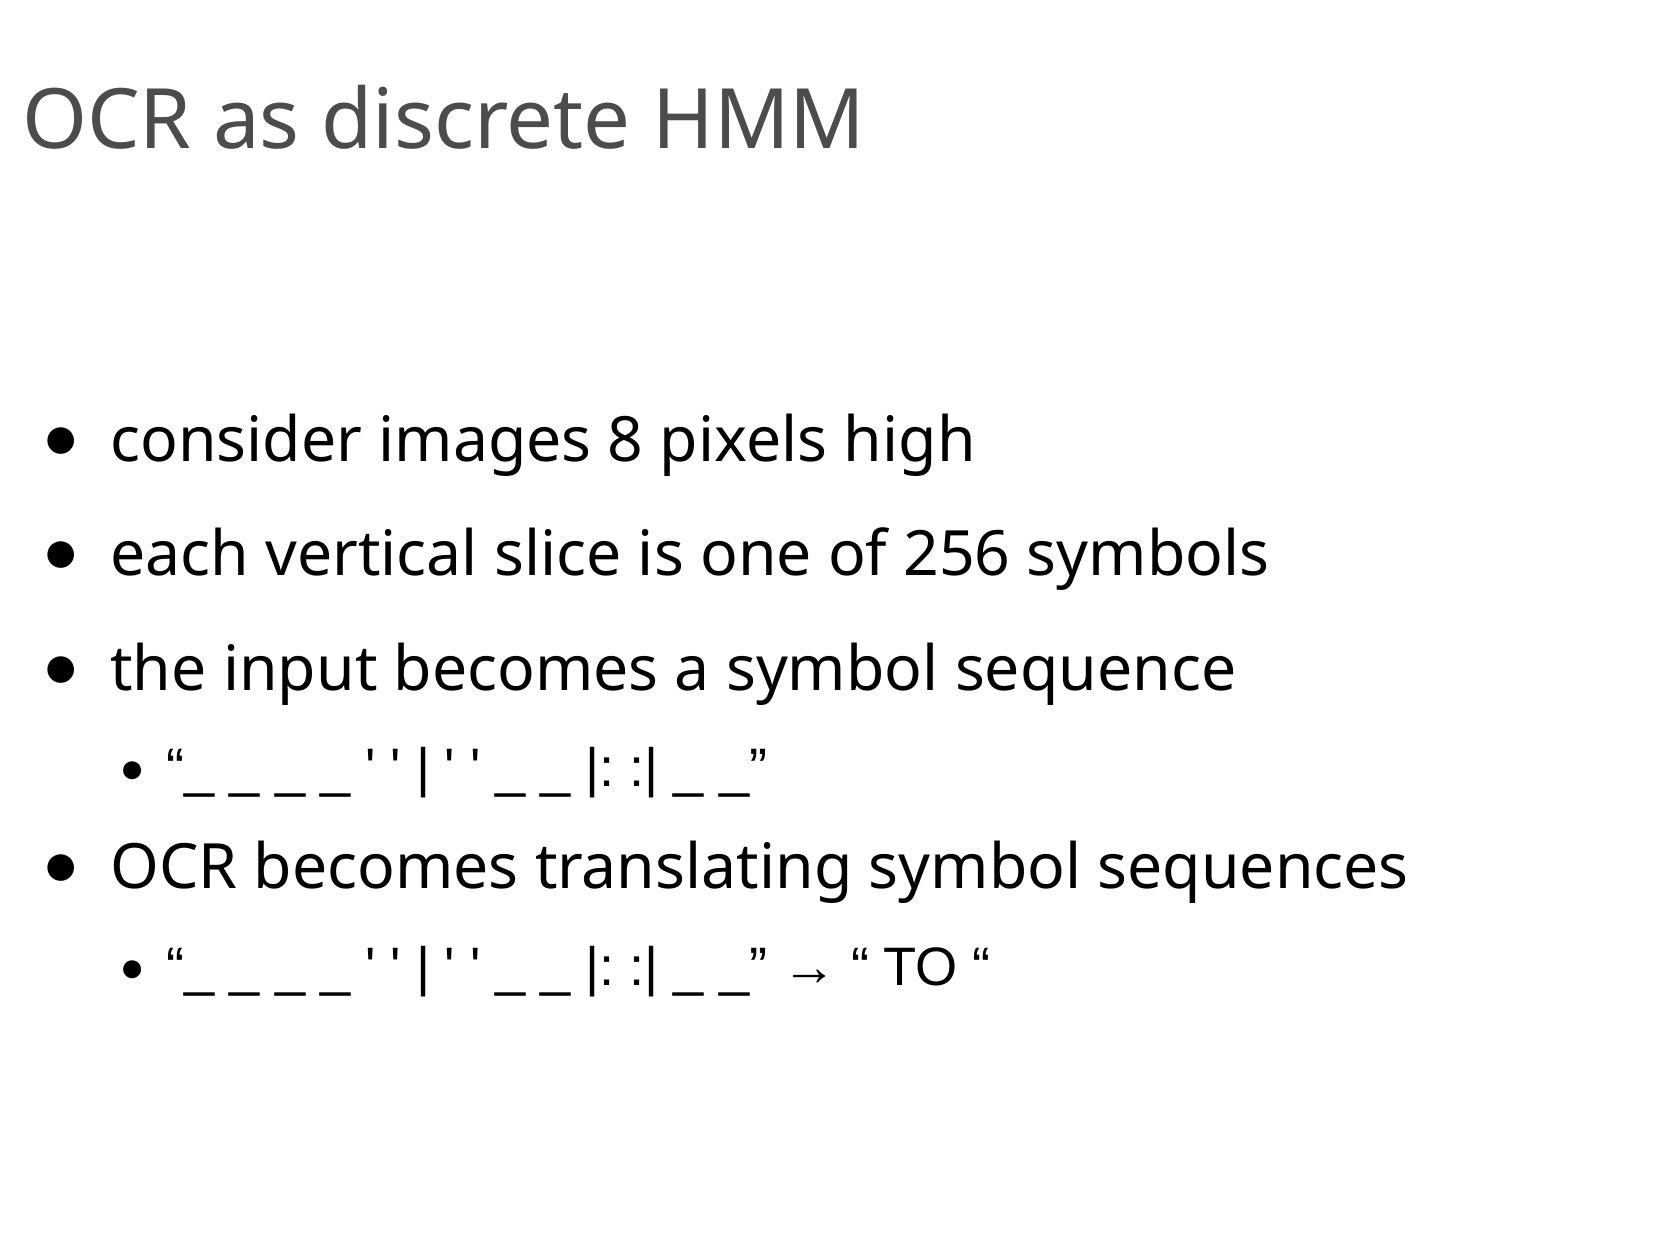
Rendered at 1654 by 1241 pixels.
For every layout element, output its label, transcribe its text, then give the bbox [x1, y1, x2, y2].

title OCR as discrete HMM [22, 19, 1654, 213]
list consider images 8 pixels high each vertical slice is one of 256 symbols the input becomes a symbol sequence “_ _ _ _ ' ' | ' ' _ _ |: :| _ _” OCR becomes translating symbol sequences “_ _ _ _ ' ' | ' ' _ _ |: :| _ _” → “ TO “ [25, 233, 1654, 1158]
